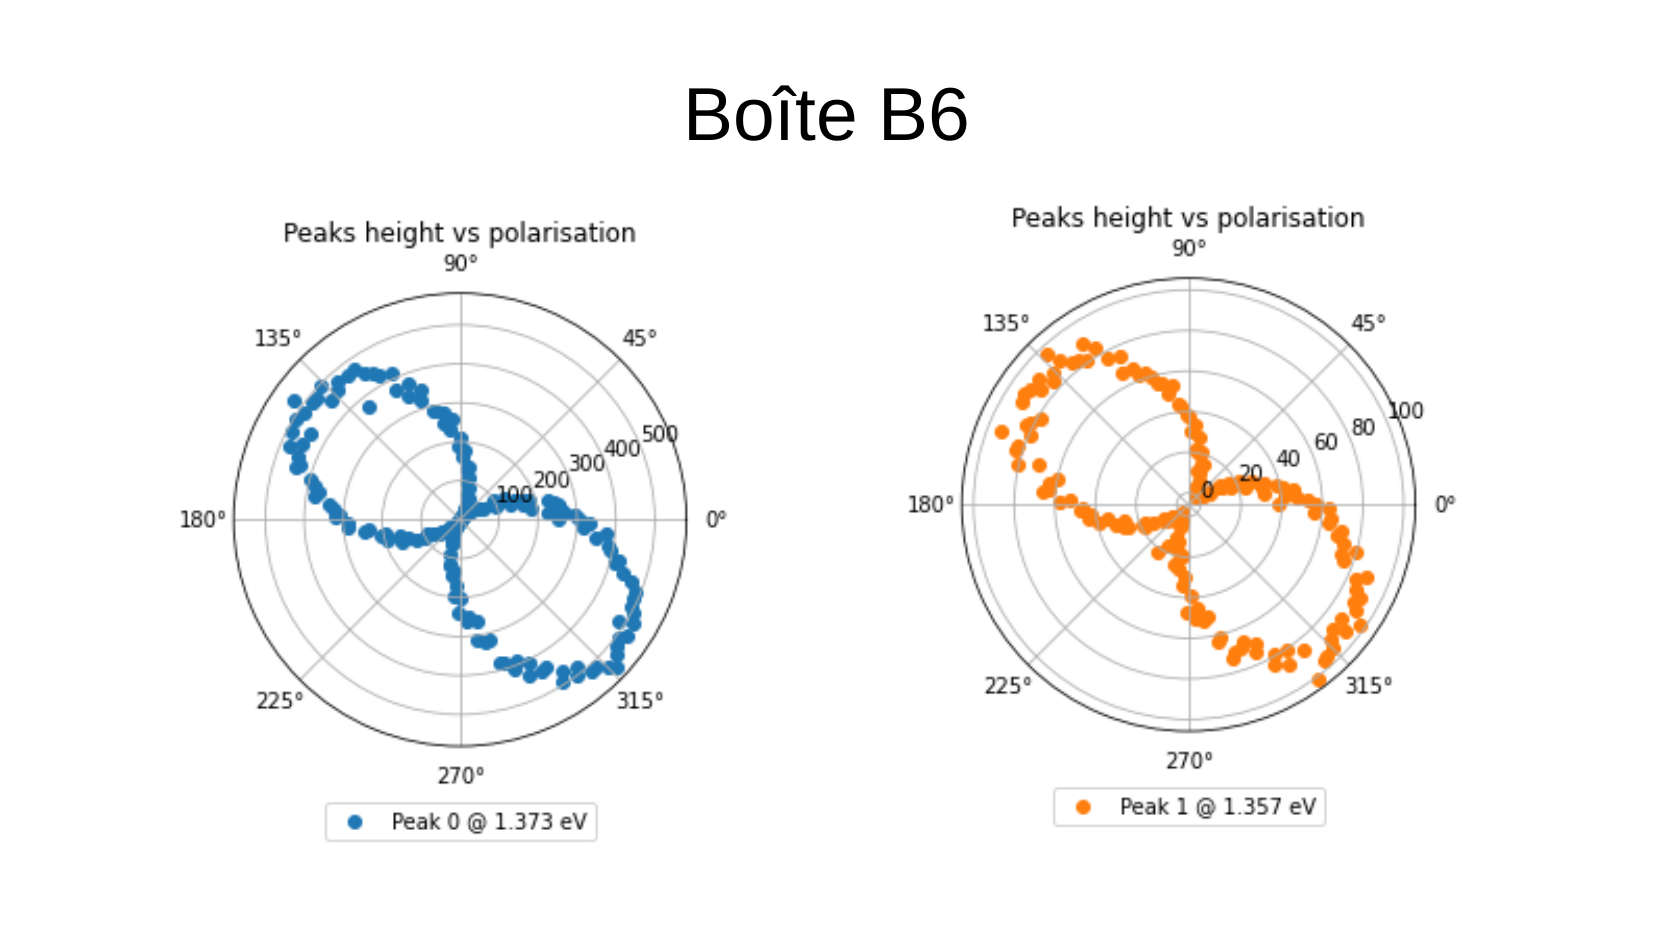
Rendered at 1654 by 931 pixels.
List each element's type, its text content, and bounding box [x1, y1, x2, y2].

picture [165, 207, 742, 856]
picture [893, 192, 1471, 841]
title Boîte B6 [82, 37, 1571, 193]
